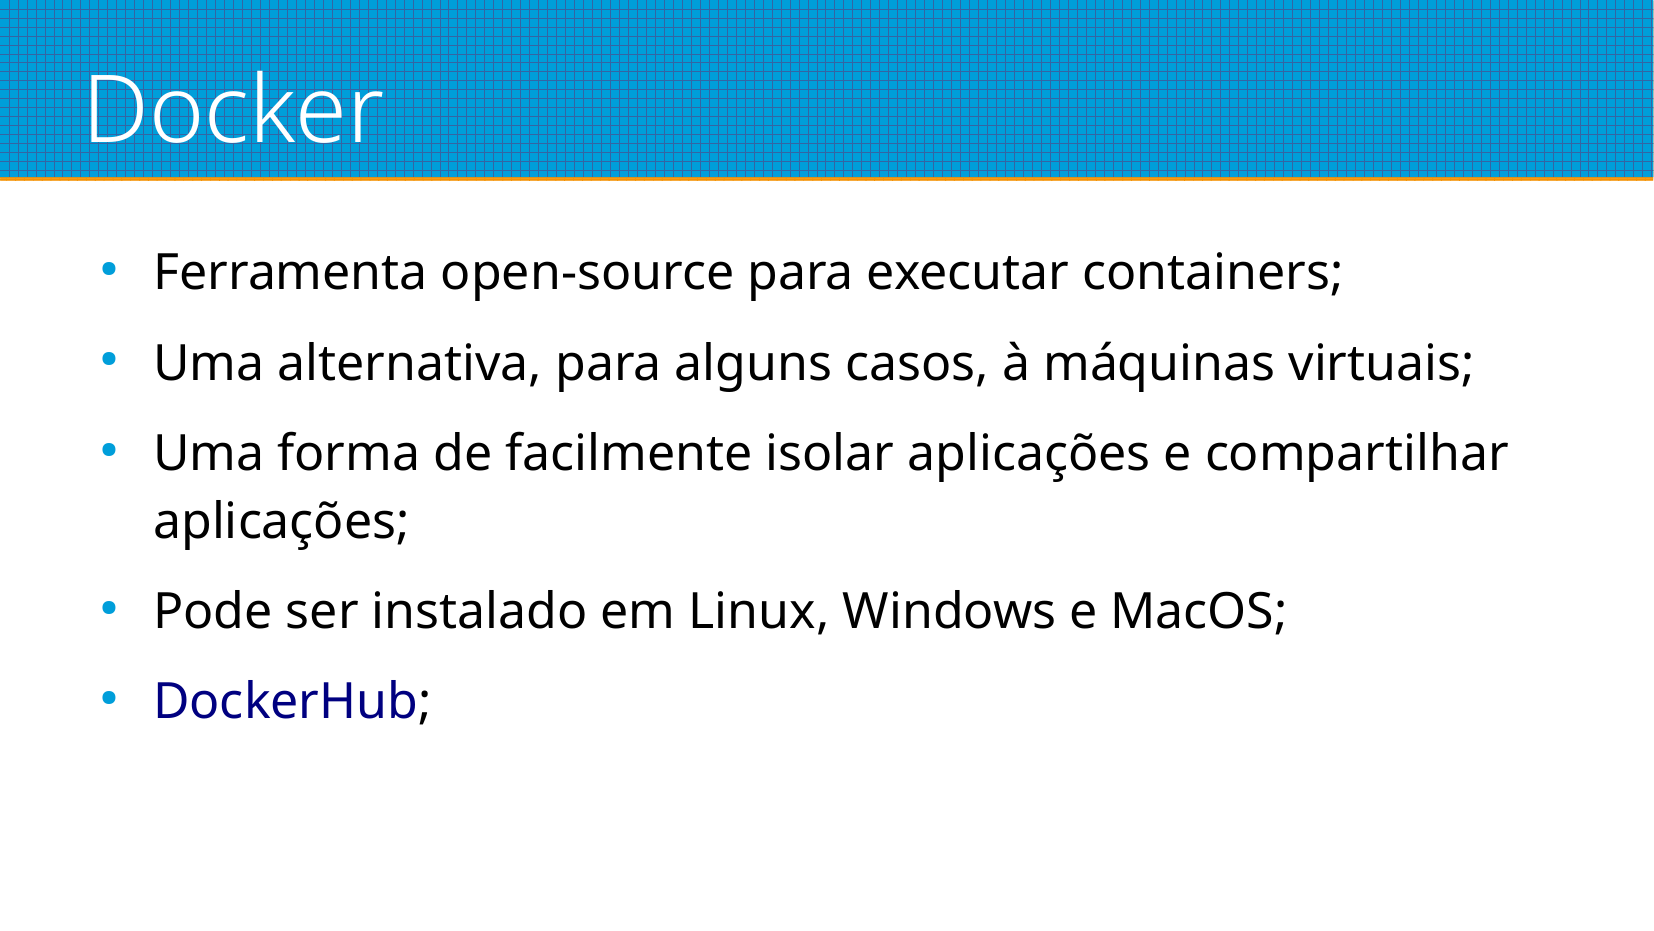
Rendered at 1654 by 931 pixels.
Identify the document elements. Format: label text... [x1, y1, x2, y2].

title Docker [82, 14, 1571, 171]
list Ferramenta open-source para executar containers; Uma alternativa, para alguns casos, à máquinas virtuais; Uma forma de facilmente isolar aplicações e compartilhar aplicações; Pode ser instalado em Linux, Windows e MacOS; DockerHub; [82, 236, 1563, 811]
